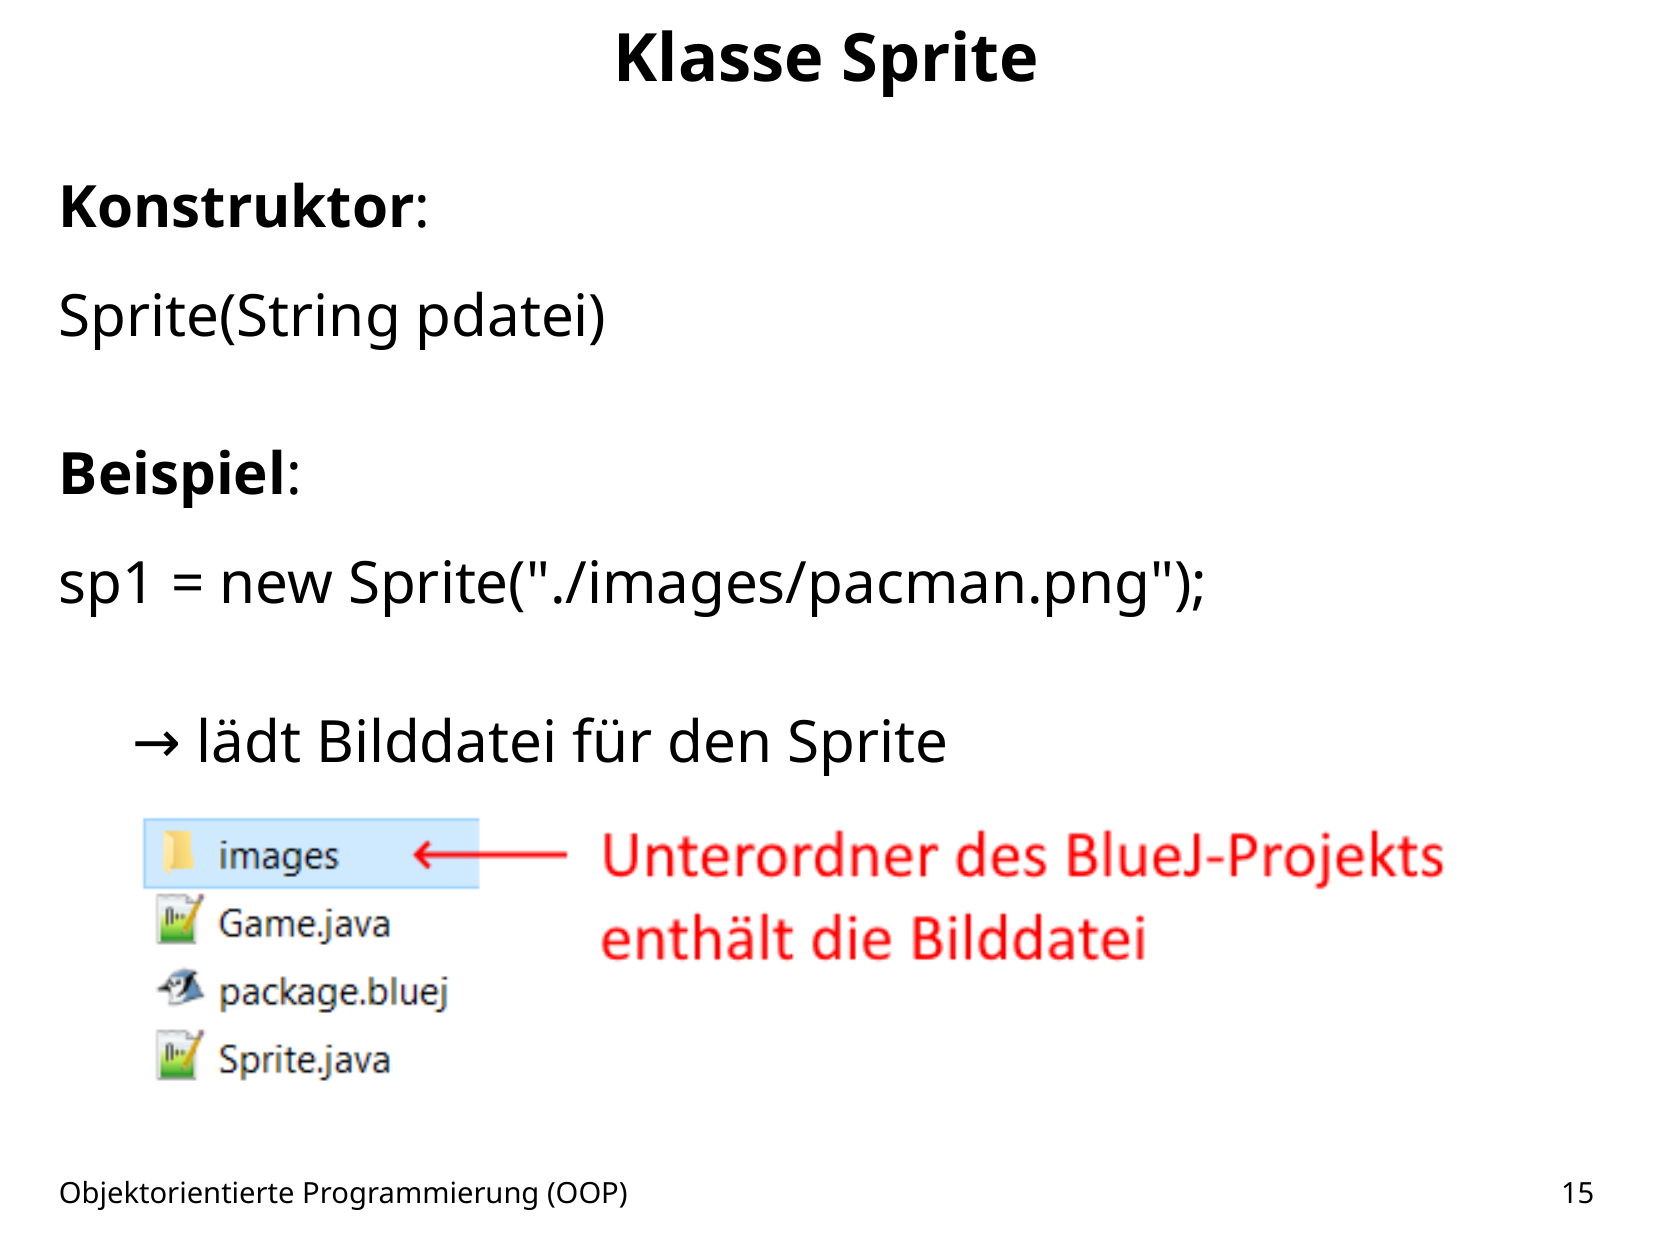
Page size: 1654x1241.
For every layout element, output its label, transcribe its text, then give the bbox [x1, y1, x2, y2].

list Konstruktor: Sprite(String pdatei) Beispiel: sp1 = new Sprite("./images/pacman.png"); → lädt Bilddatei für den Sprite [59, 165, 1630, 1146]
title Klasse Sprite [0, 5, 1654, 107]
picture [139, 814, 1453, 1091]
